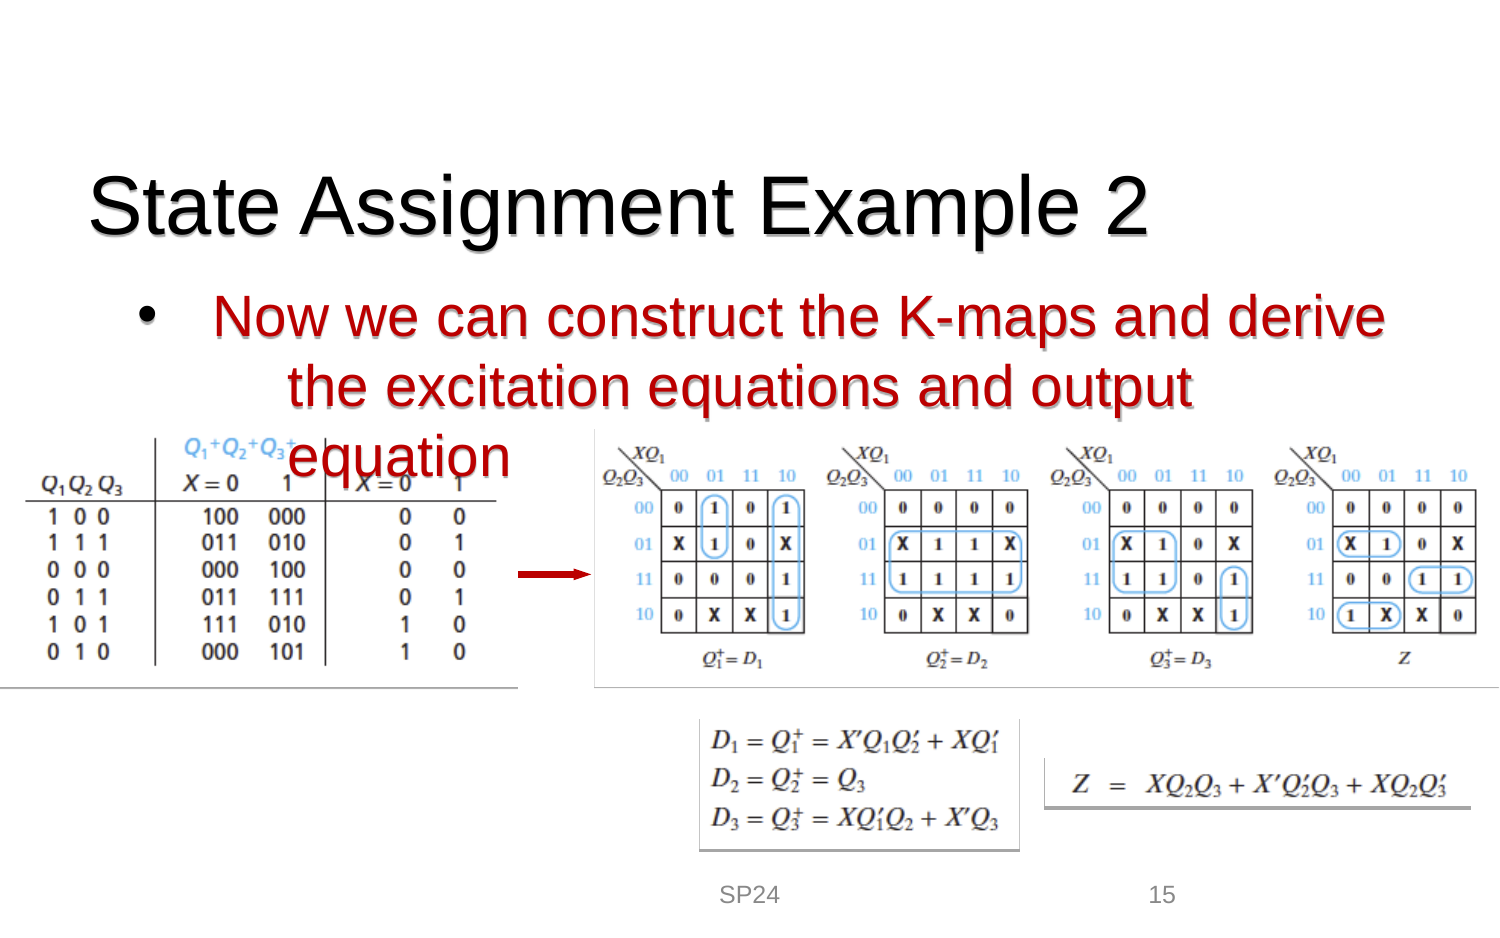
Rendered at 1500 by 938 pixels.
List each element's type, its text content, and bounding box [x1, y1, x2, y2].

picture [594, 425, 1500, 687]
list Now we can construct the K-maps and derive the excitation equations and output equation [0, 270, 1500, 849]
title State Assignment Example 2 [72, 143, 1434, 251]
picture [1044, 754, 1471, 806]
picture [699, 715, 1020, 849]
slide_number 15 [1133, 868, 1471, 919]
footer SP24 [496, 868, 1004, 919]
